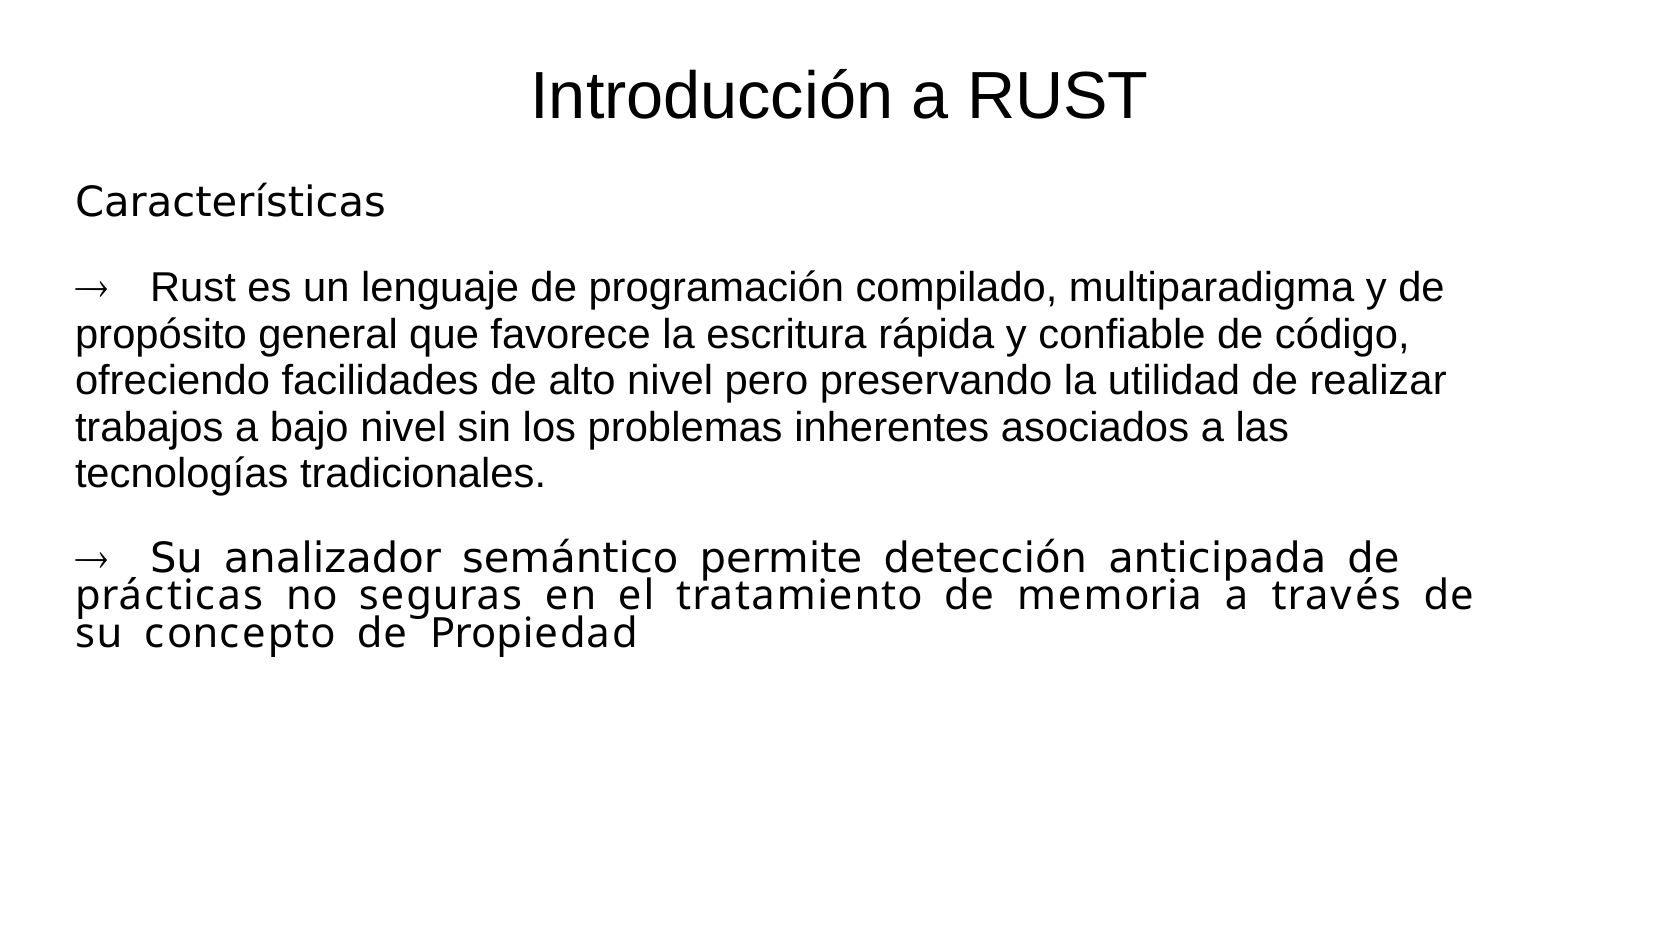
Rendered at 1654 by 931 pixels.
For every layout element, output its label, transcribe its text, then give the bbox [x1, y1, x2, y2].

subtitle Características  Rust es un lenguaje de programación compilado, multiparadigma y de propósito general que favorece la escritura rápida y confiable de código, ofreciendo facilidades de alto nivel pero preservando la utilidad de realizar trabajos a bajo nivel sin los problemas inherentes asociados a las tecnologías tradicionales.  Su analizador semántico permite detección anticipada de prácticas no seguras en el tratamiento de memoria a través de su concepto de Propiedad [75, 150, 1486, 826]
title Introducción a RUST [135, 54, 1546, 136]
